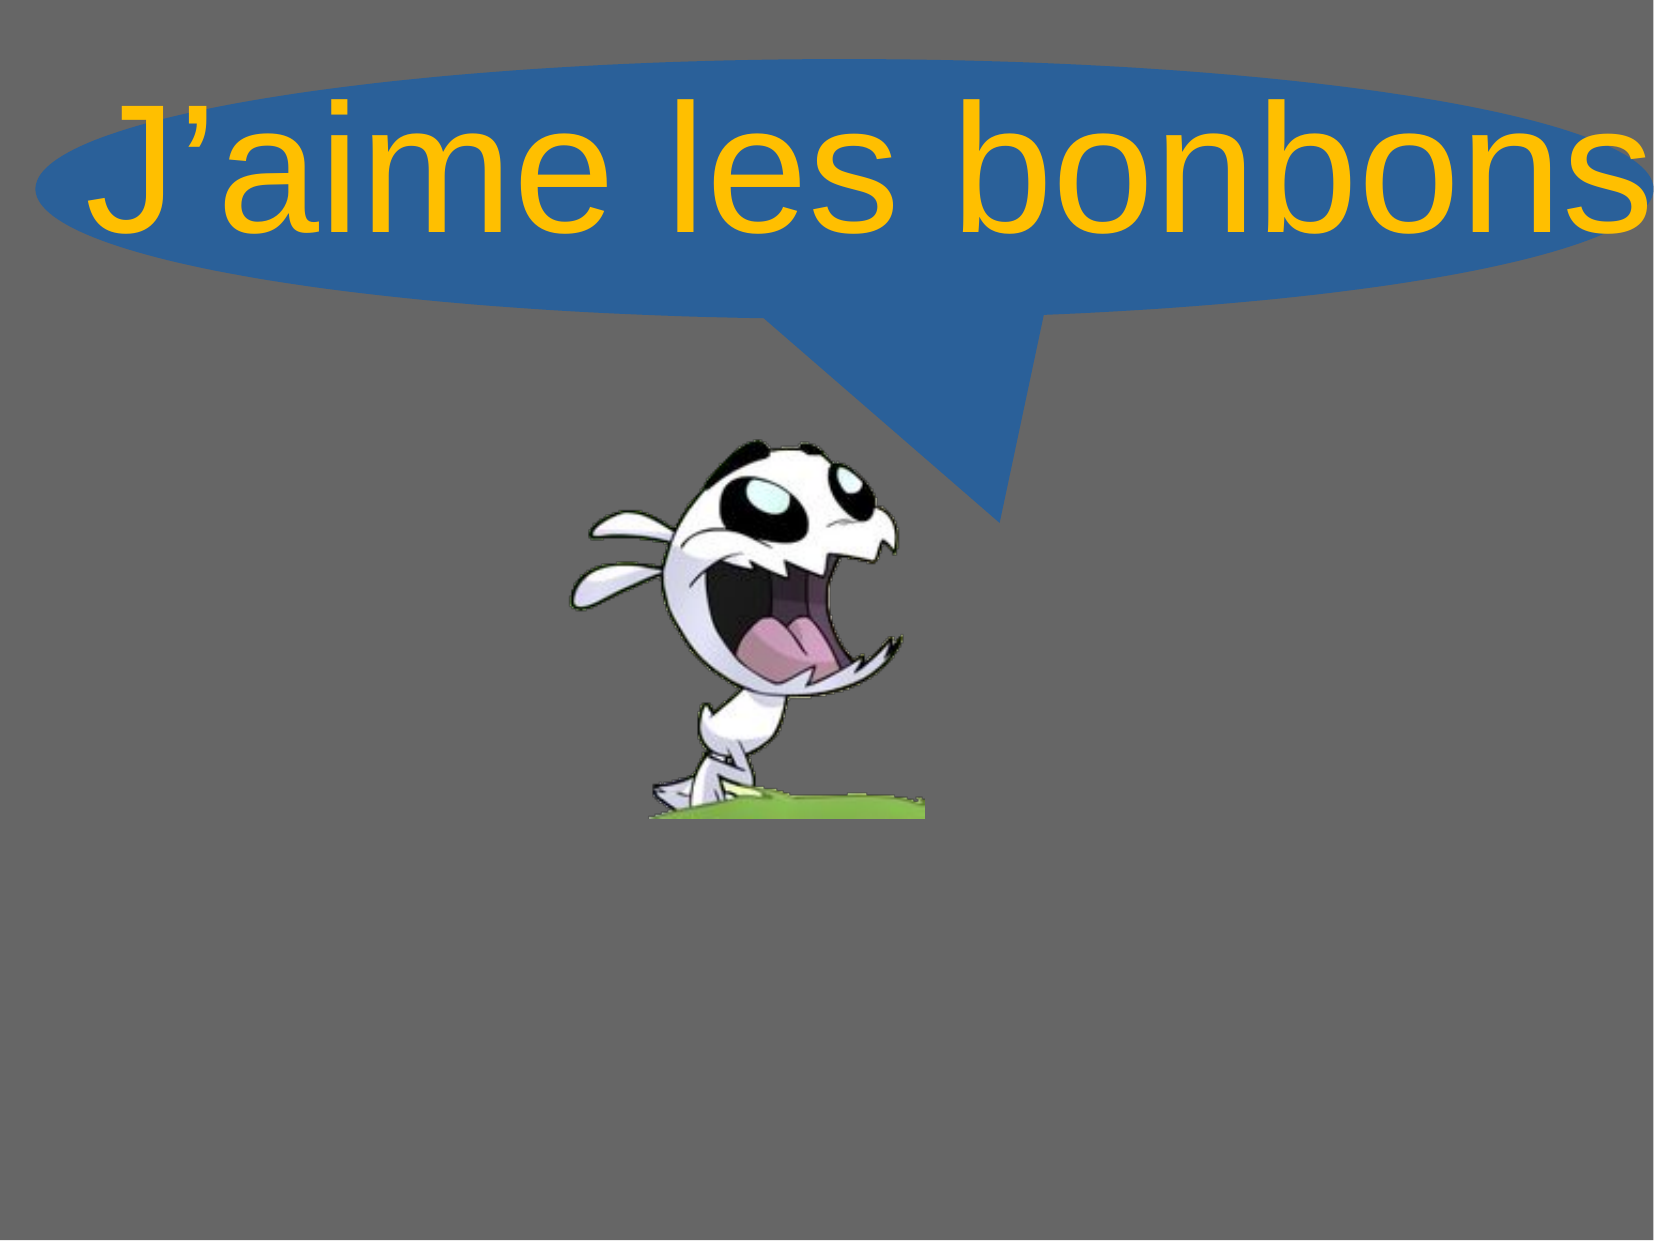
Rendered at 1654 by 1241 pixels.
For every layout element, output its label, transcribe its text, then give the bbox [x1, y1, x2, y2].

text_box [0, 0, 1654, 1241]
text_box J’aime les bonbons [70, 59, 1654, 279]
picture [555, 436, 925, 819]
